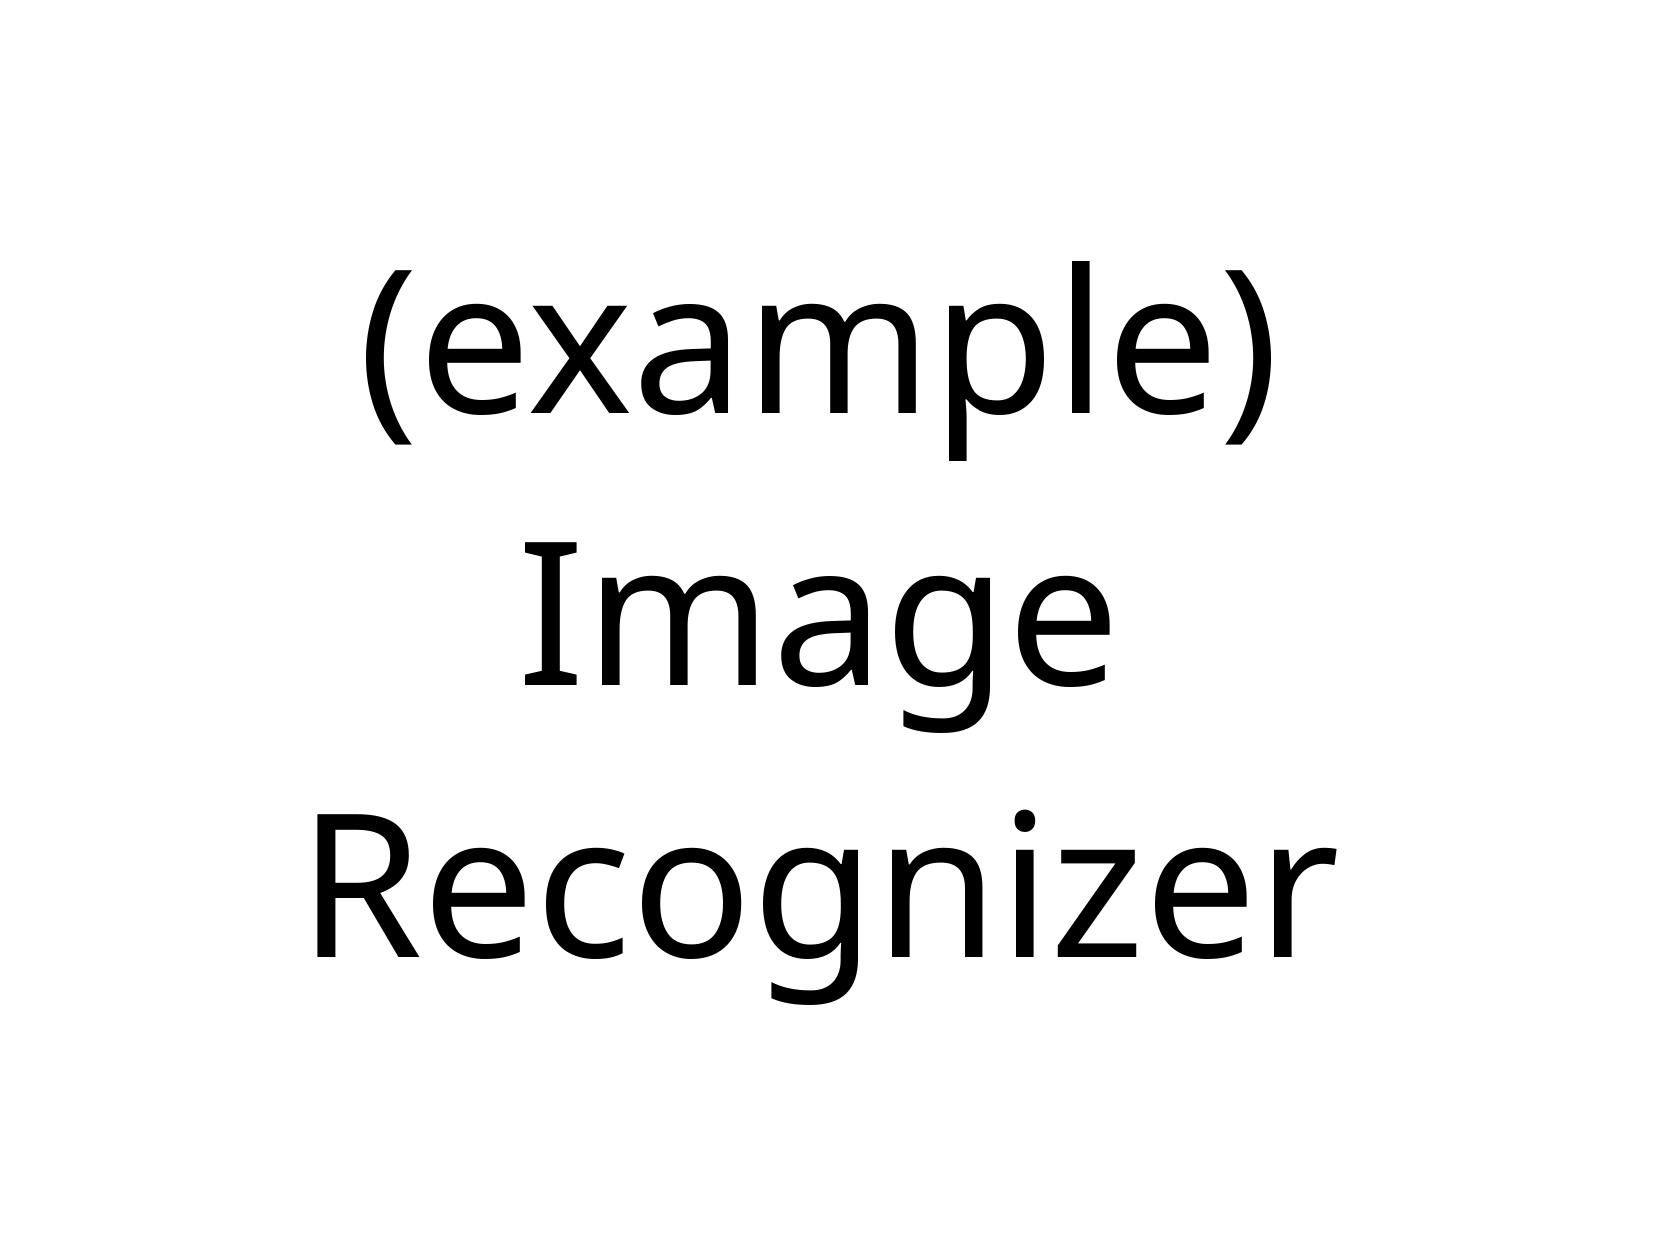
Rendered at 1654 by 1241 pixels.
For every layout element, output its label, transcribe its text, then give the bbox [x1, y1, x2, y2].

title (example) Image Recognizer [75, 189, 1564, 1027]
